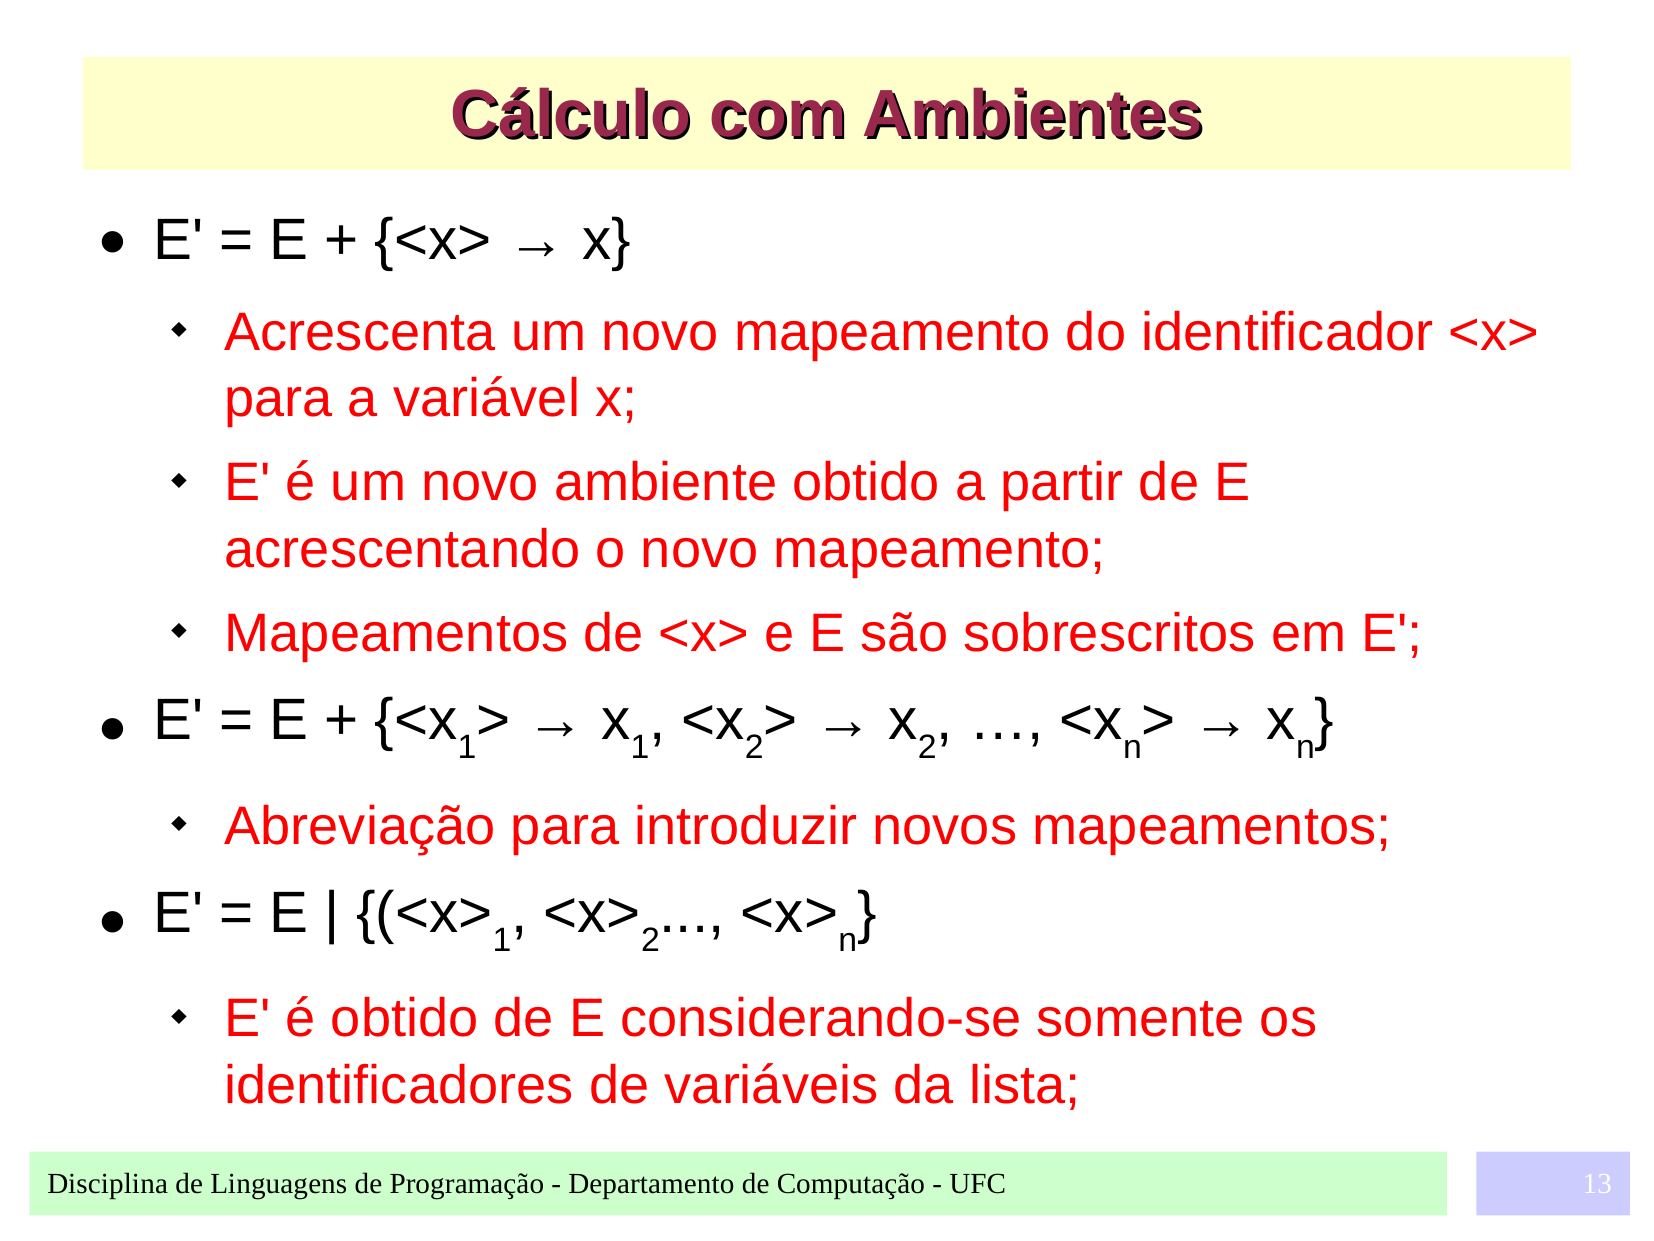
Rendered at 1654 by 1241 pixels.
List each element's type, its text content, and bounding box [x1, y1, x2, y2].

list E' = E + {<x> → x} Acrescenta um novo mapeamento do identificador <x> para a variável x; E' é um novo ambiente obtido a partir de E acrescentando o novo mapeamento; Mapeamentos de <x> e E são sobrescritos em E'; E' = E + {<x1> → x1, <x2> → x2, …, <xn> → xn} Abreviação para introduzir novos mapeamentos; E' = E | {(<x>1, <x>2..., <x>n} E' é obtido de E considerando-se somente os identificadores de variáveis da lista; [82, 206, 1571, 1137]
title Cálculo com Ambientes [82, 56, 1571, 170]
